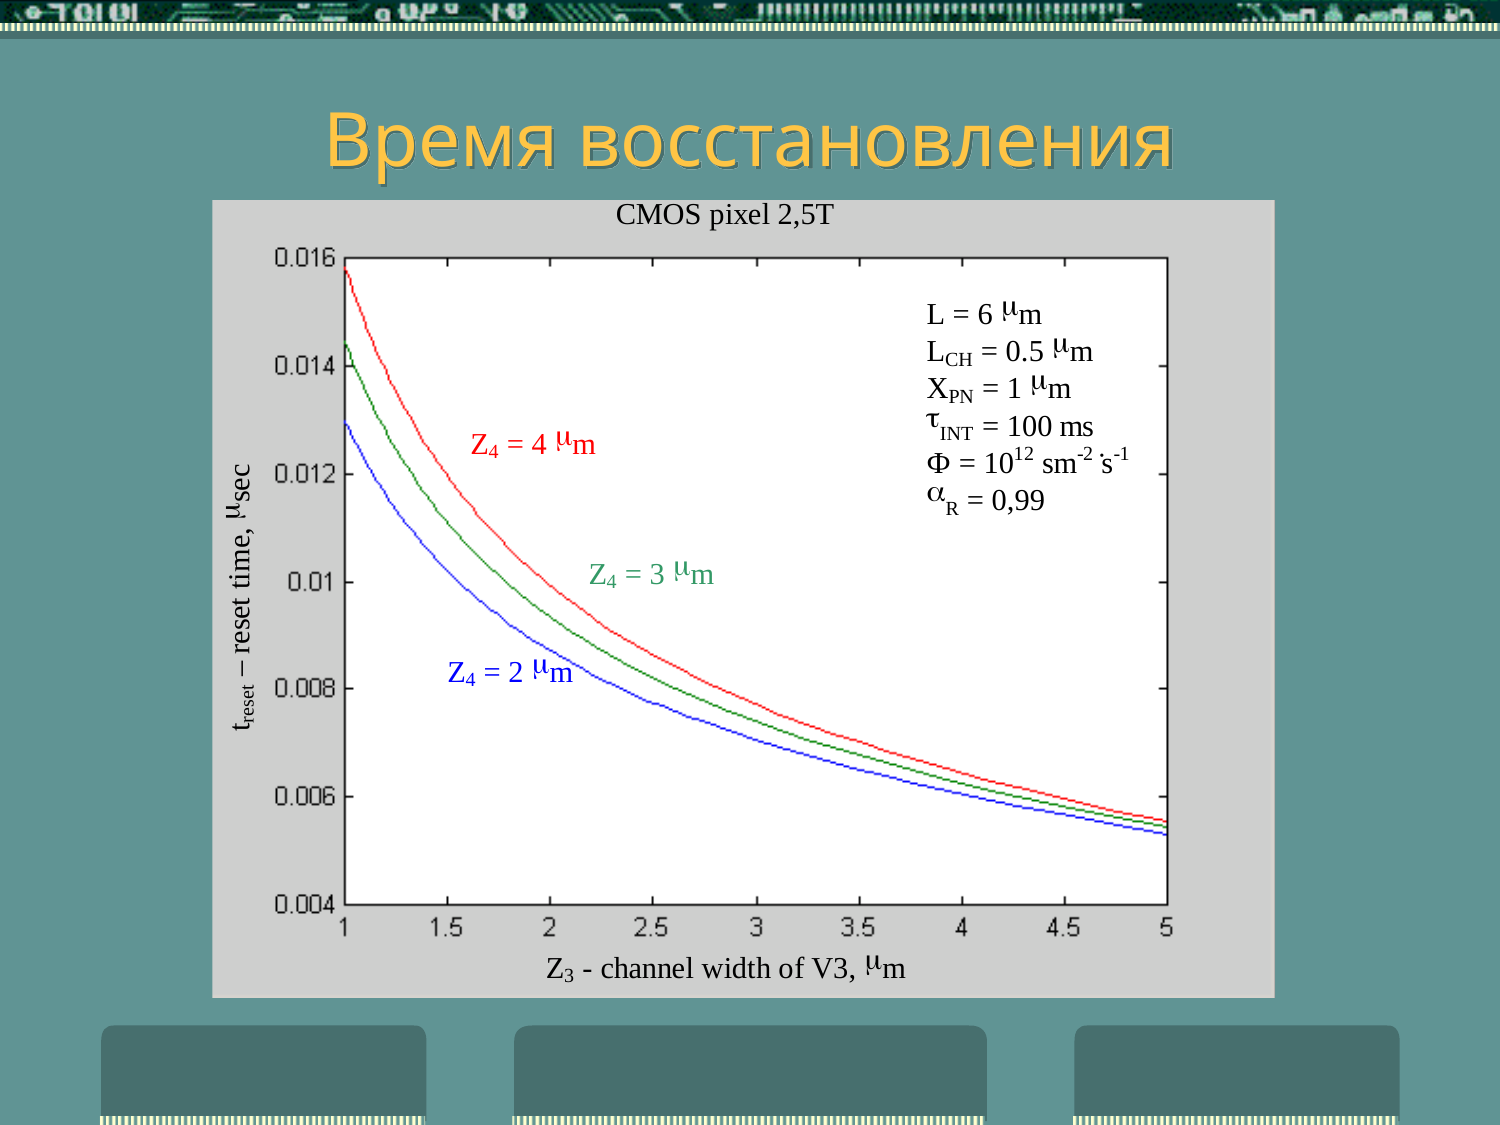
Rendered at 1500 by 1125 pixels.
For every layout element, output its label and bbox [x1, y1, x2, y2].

picture [99, 1116, 426, 1125]
picture [1073, 1116, 1399, 1125]
picture [512, 1116, 985, 1125]
picture [0, 0, 1500, 31]
